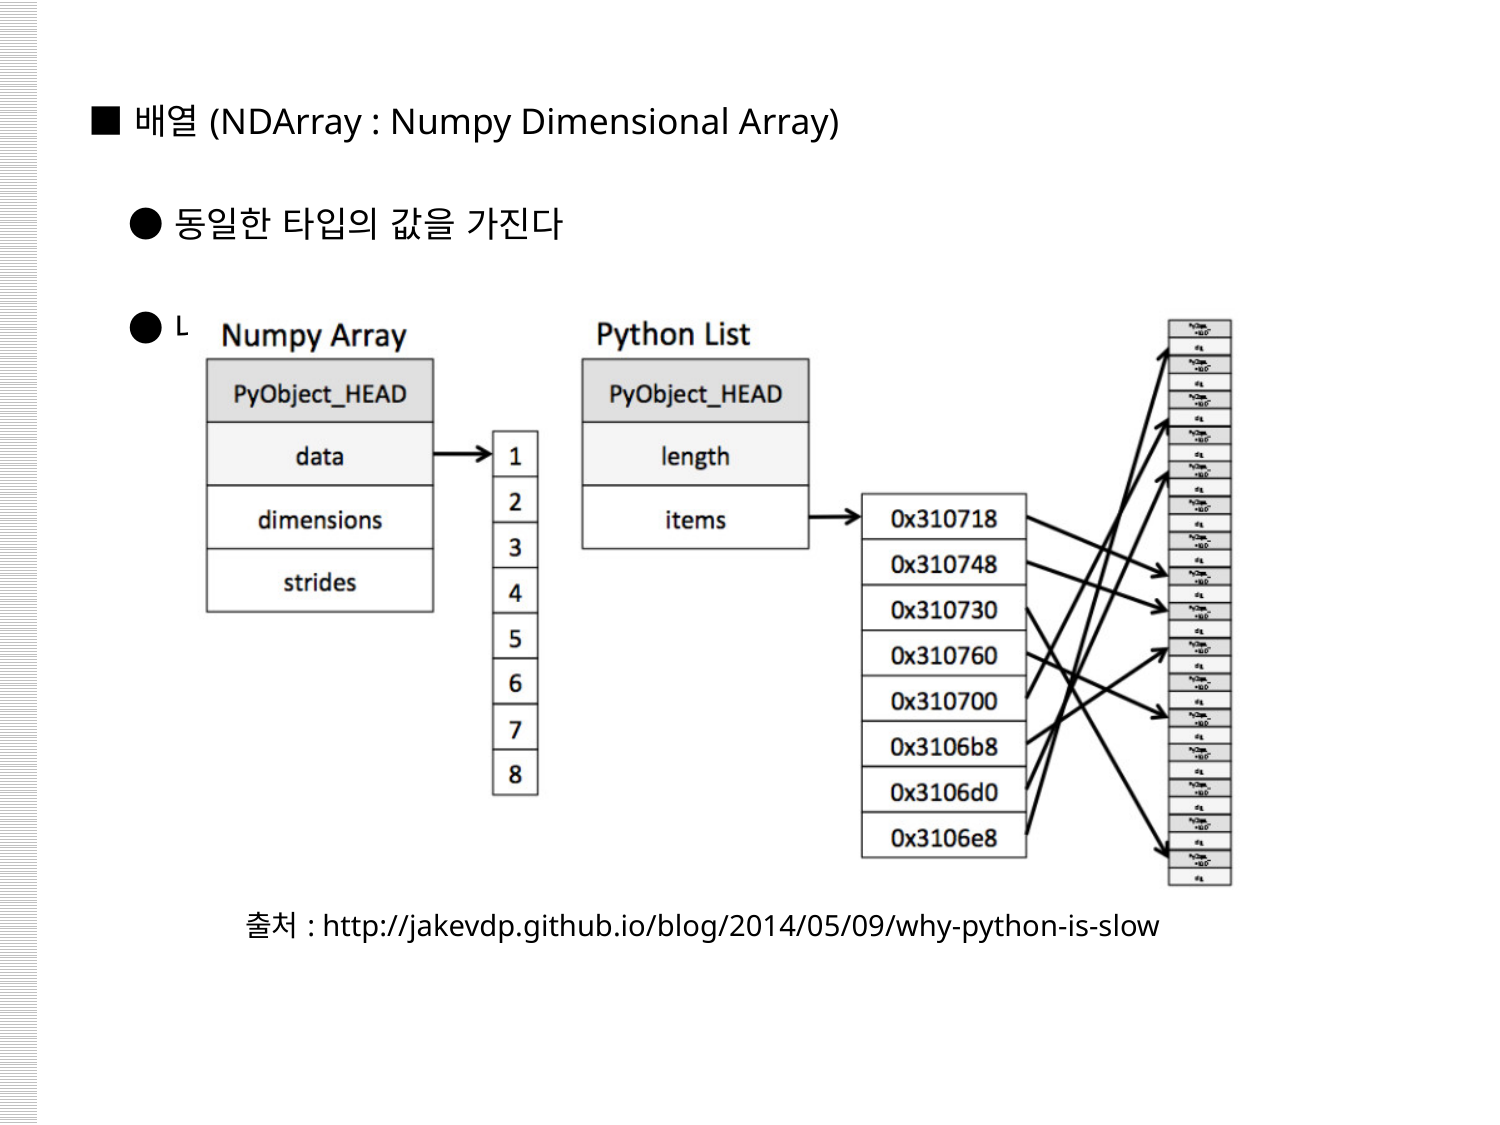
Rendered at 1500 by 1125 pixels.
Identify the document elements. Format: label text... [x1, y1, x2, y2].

text_box ■ 배열 (NDArray : Numpy Dimensional Array) ● 동일한 타입의 값을 가진다 ● 내부적으로 C언어의 Array를 사용 (속도 빠름) [73, 33, 1453, 990]
text_box 출처 : http://jakevdp.github.io/blog/2014/05/09/why-python-is-slow [230, 894, 1211, 939]
picture [188, 289, 1241, 900]
